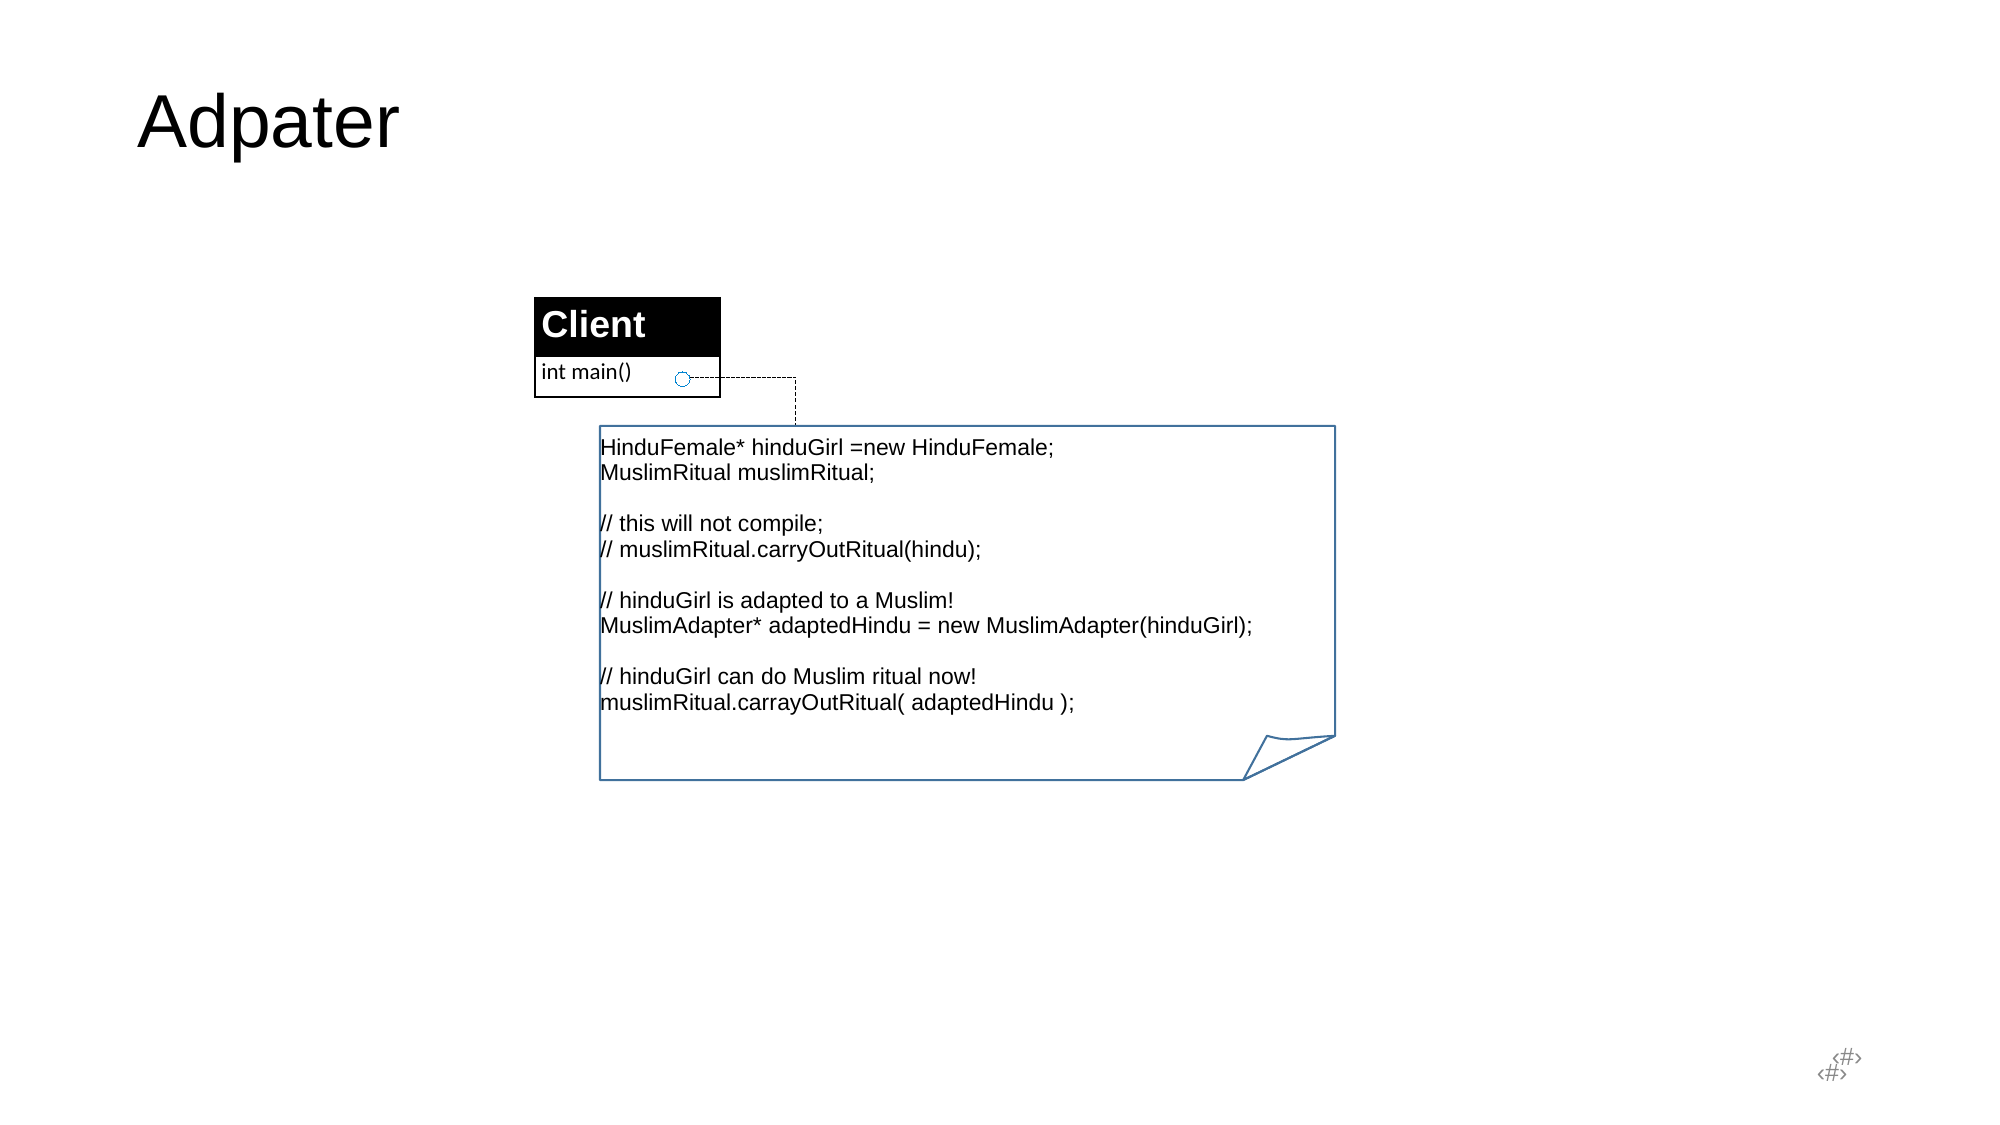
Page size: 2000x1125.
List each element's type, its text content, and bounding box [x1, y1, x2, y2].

table_cell int main() [536, 357, 719, 396]
table_header Client [536, 299, 719, 355]
title Adpater [137, 59, 436, 181]
text_box HinduFemale* hinduGirl =new HinduFemale; MuslimRitual muslimRitual; // this will not compile; // muslimRitual.carryOutRitual(hindu); // hinduGirl is adapted to a Muslim! MuslimAdapter* adaptedHindu = new MuslimAdapter(hinduGirl); // hinduGirl can do Muslim ritual now! muslimRitual.carrayOutRitual( adaptedHindu ); [600, 425, 1336, 781]
